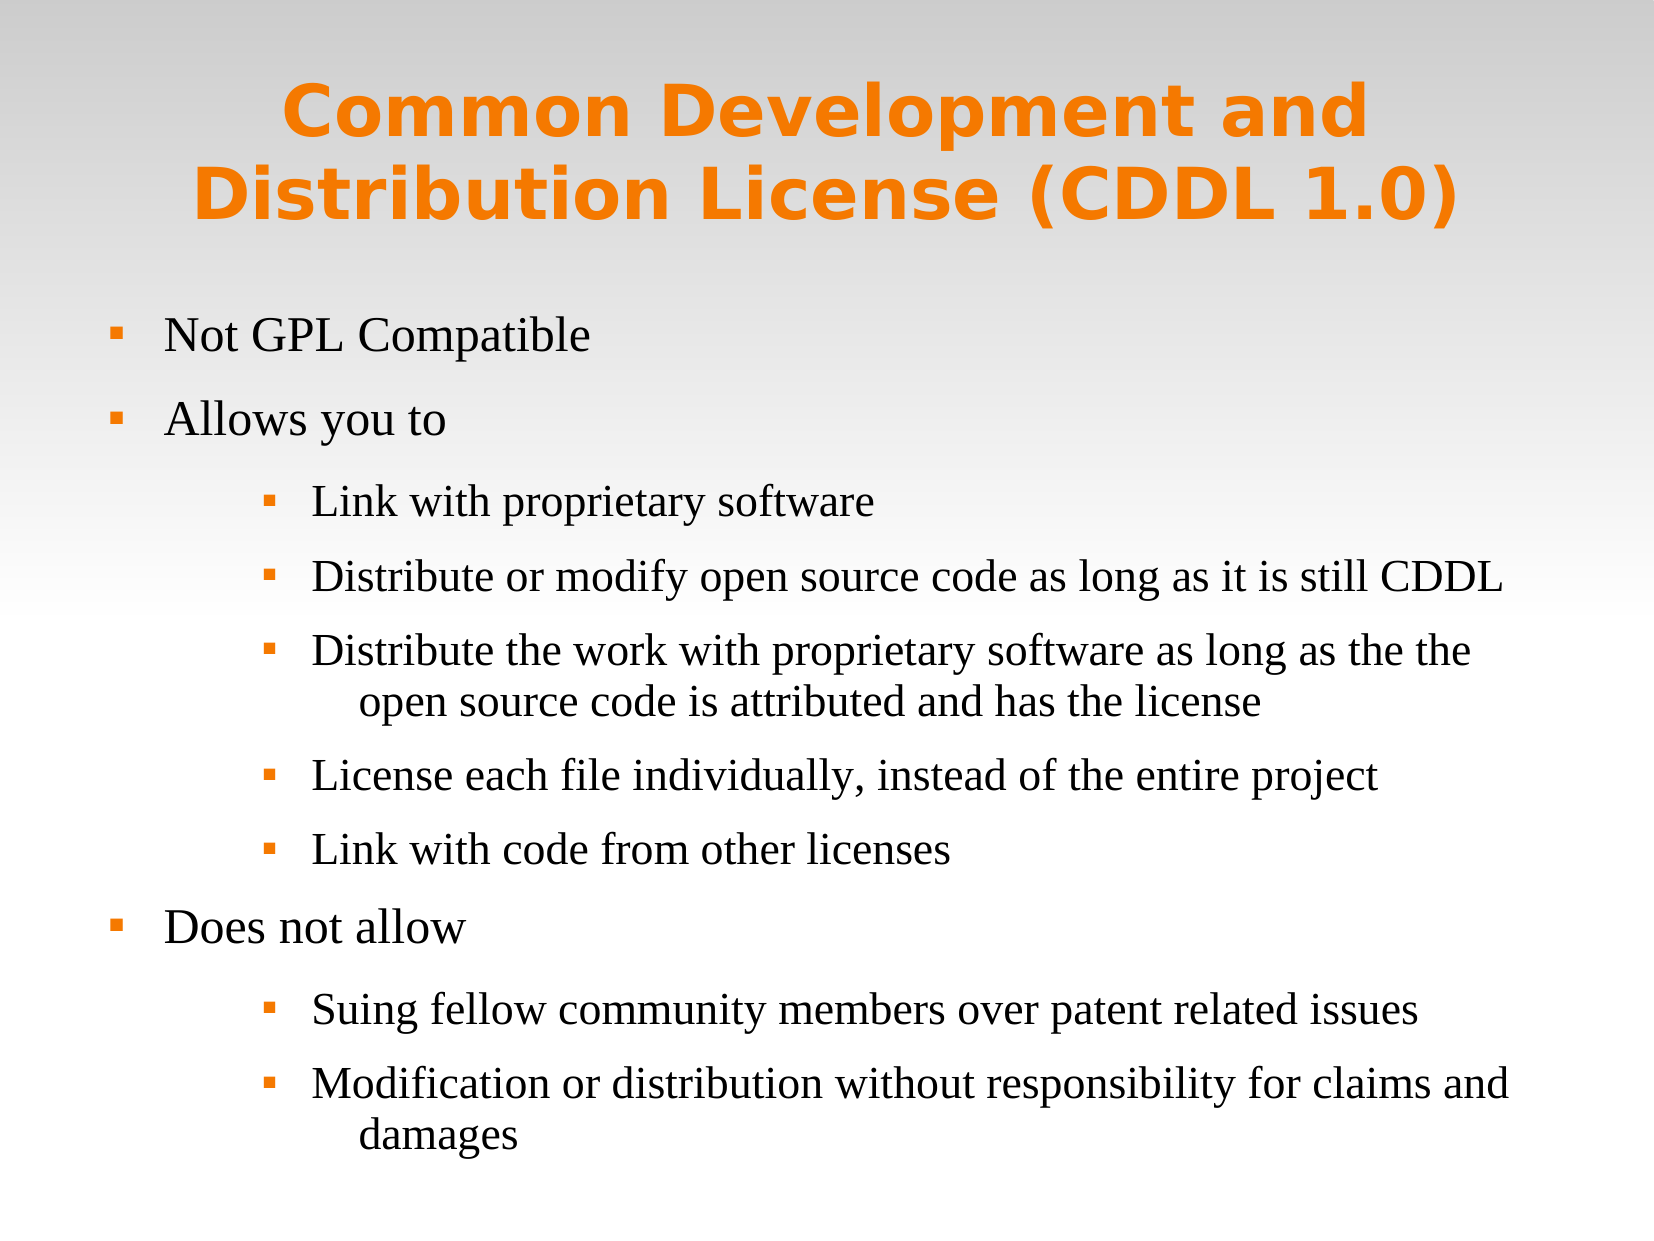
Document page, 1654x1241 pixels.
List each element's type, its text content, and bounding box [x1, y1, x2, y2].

list Not GPL Compatible Allows you to Link with proprietary software Distribute or modify open source code as long as it is still CDDL Distribute the work with proprietary software as long as the the open source code is attributed and has the license License each file individually, instead of the entire project Link with code from other licenses Does not allow Suing fellow community members over patent related issues Modification or distribution without responsibility for claims and damages [75, 306, 1564, 1218]
title Common Development and Distribution License (CDDL 1.0) [82, 49, 1571, 257]
